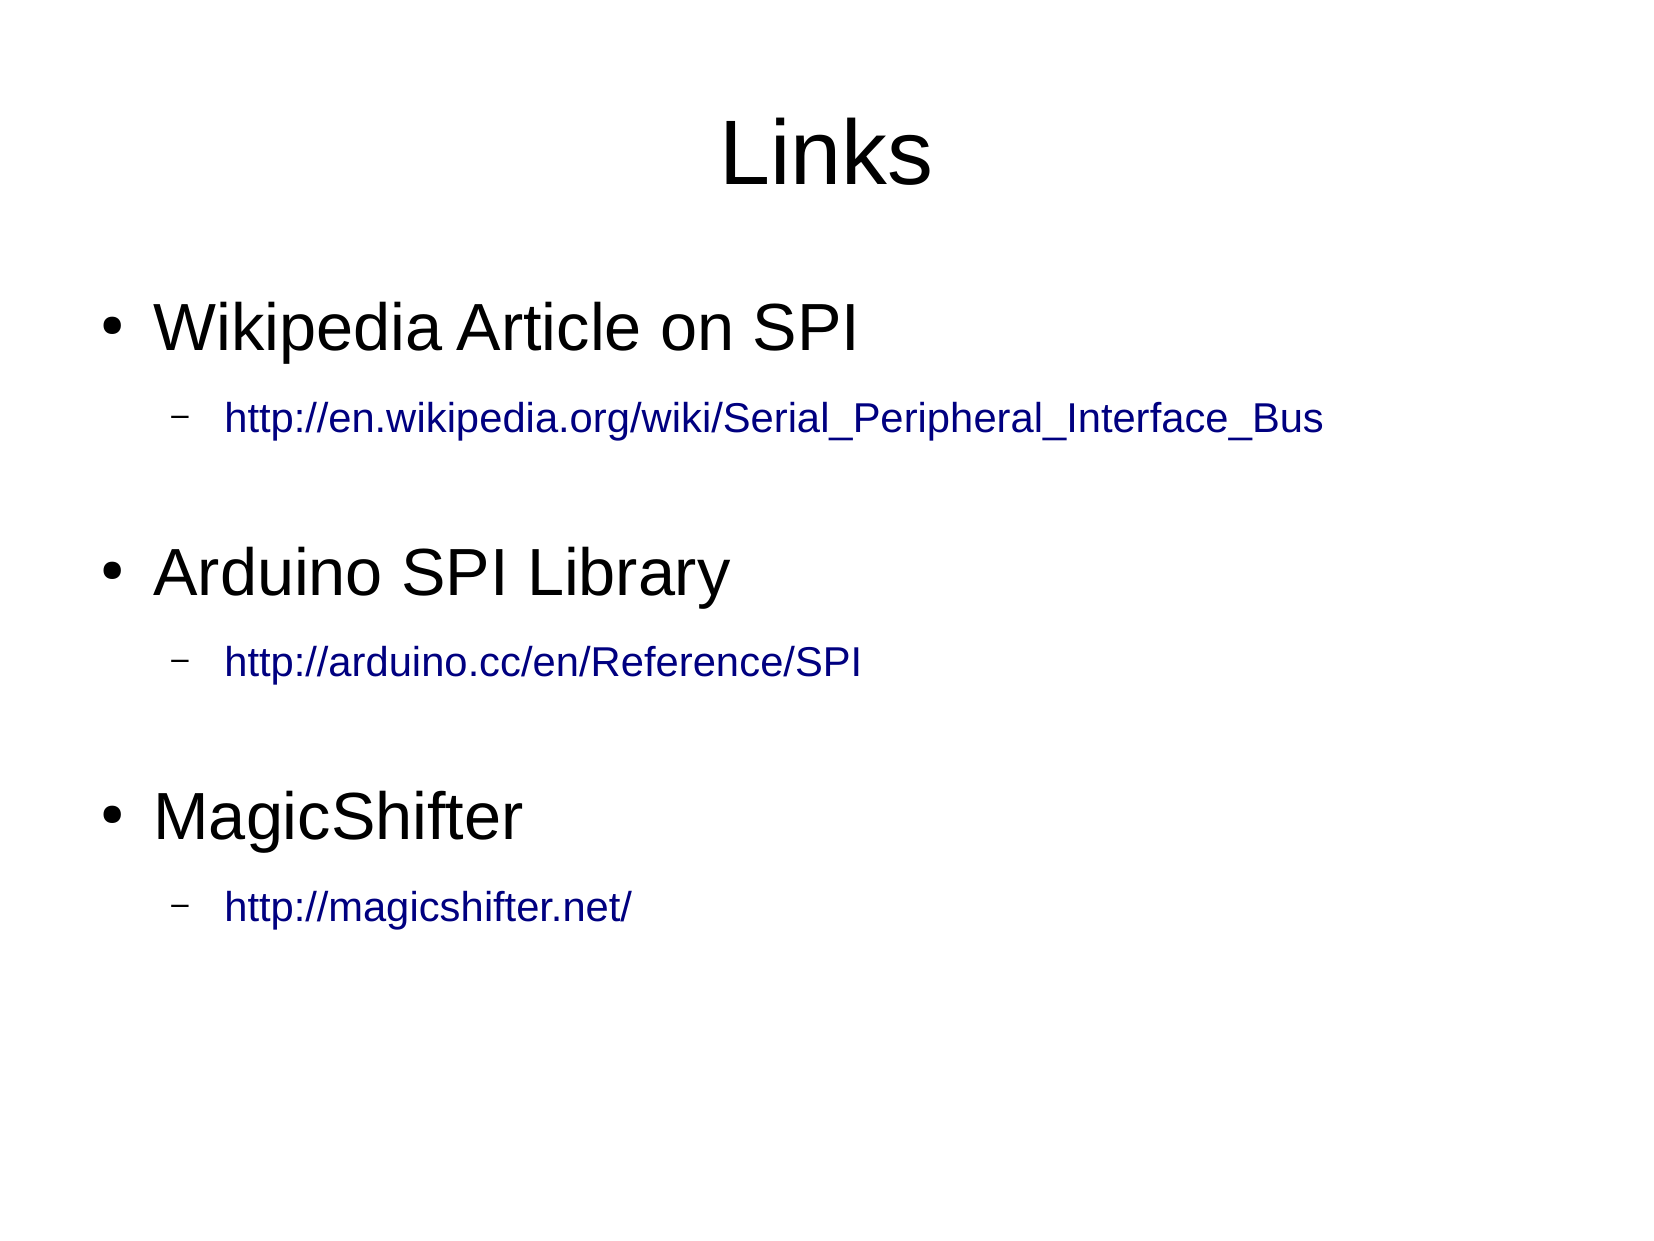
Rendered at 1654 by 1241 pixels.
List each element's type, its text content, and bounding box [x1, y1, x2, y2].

list Wikipedia Article on SPI http://en.wikipedia.org/wiki/Serial_Peripheral_Interface_Bus Arduino SPI Library http://arduino.cc/en/Reference/SPI MagicShifter http://magicshifter.net/ [82, 290, 1538, 1010]
title Links [82, 49, 1571, 257]
